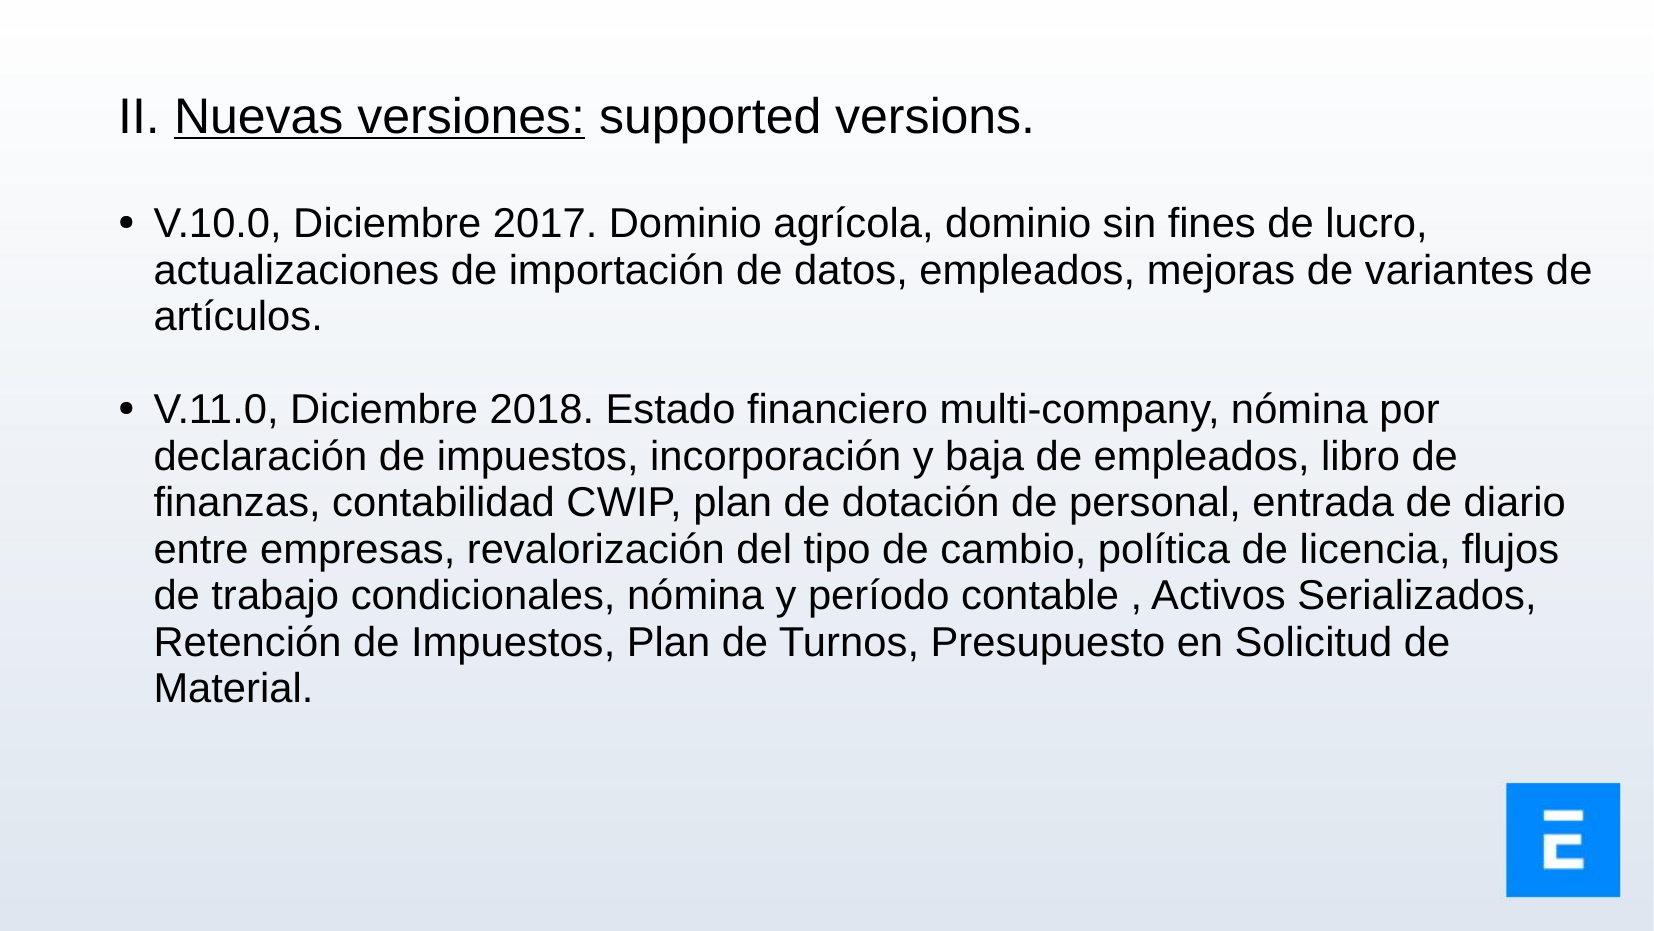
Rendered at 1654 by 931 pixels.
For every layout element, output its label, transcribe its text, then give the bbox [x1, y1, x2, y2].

subtitle II. Nuevas versiones: supported versions. V.10.0, Diciembre 2017. Dominio agrícola, dominio sin fines de lucro, actualizaciones de importación de datos, empleados, mejoras de variantes de artículos. V.11.0, Diciembre 2018. Estado financiero multi-company, nómina por declaración de impuestos, incorporación y baja de empleados, libro de finanzas, contabilidad CWIP, plan de dotación de personal, entrada de diario entre empresas, revalorización del tipo de cambio, política de licencia, flujos de trabajo condicionales, nómina y período contable , Activos Serializados, Retención de Impuestos, Plan de Turnos, Presupuesto en Solicitud de Material. [82, 88, 1595, 805]
picture [0, 0, 1654, 931]
